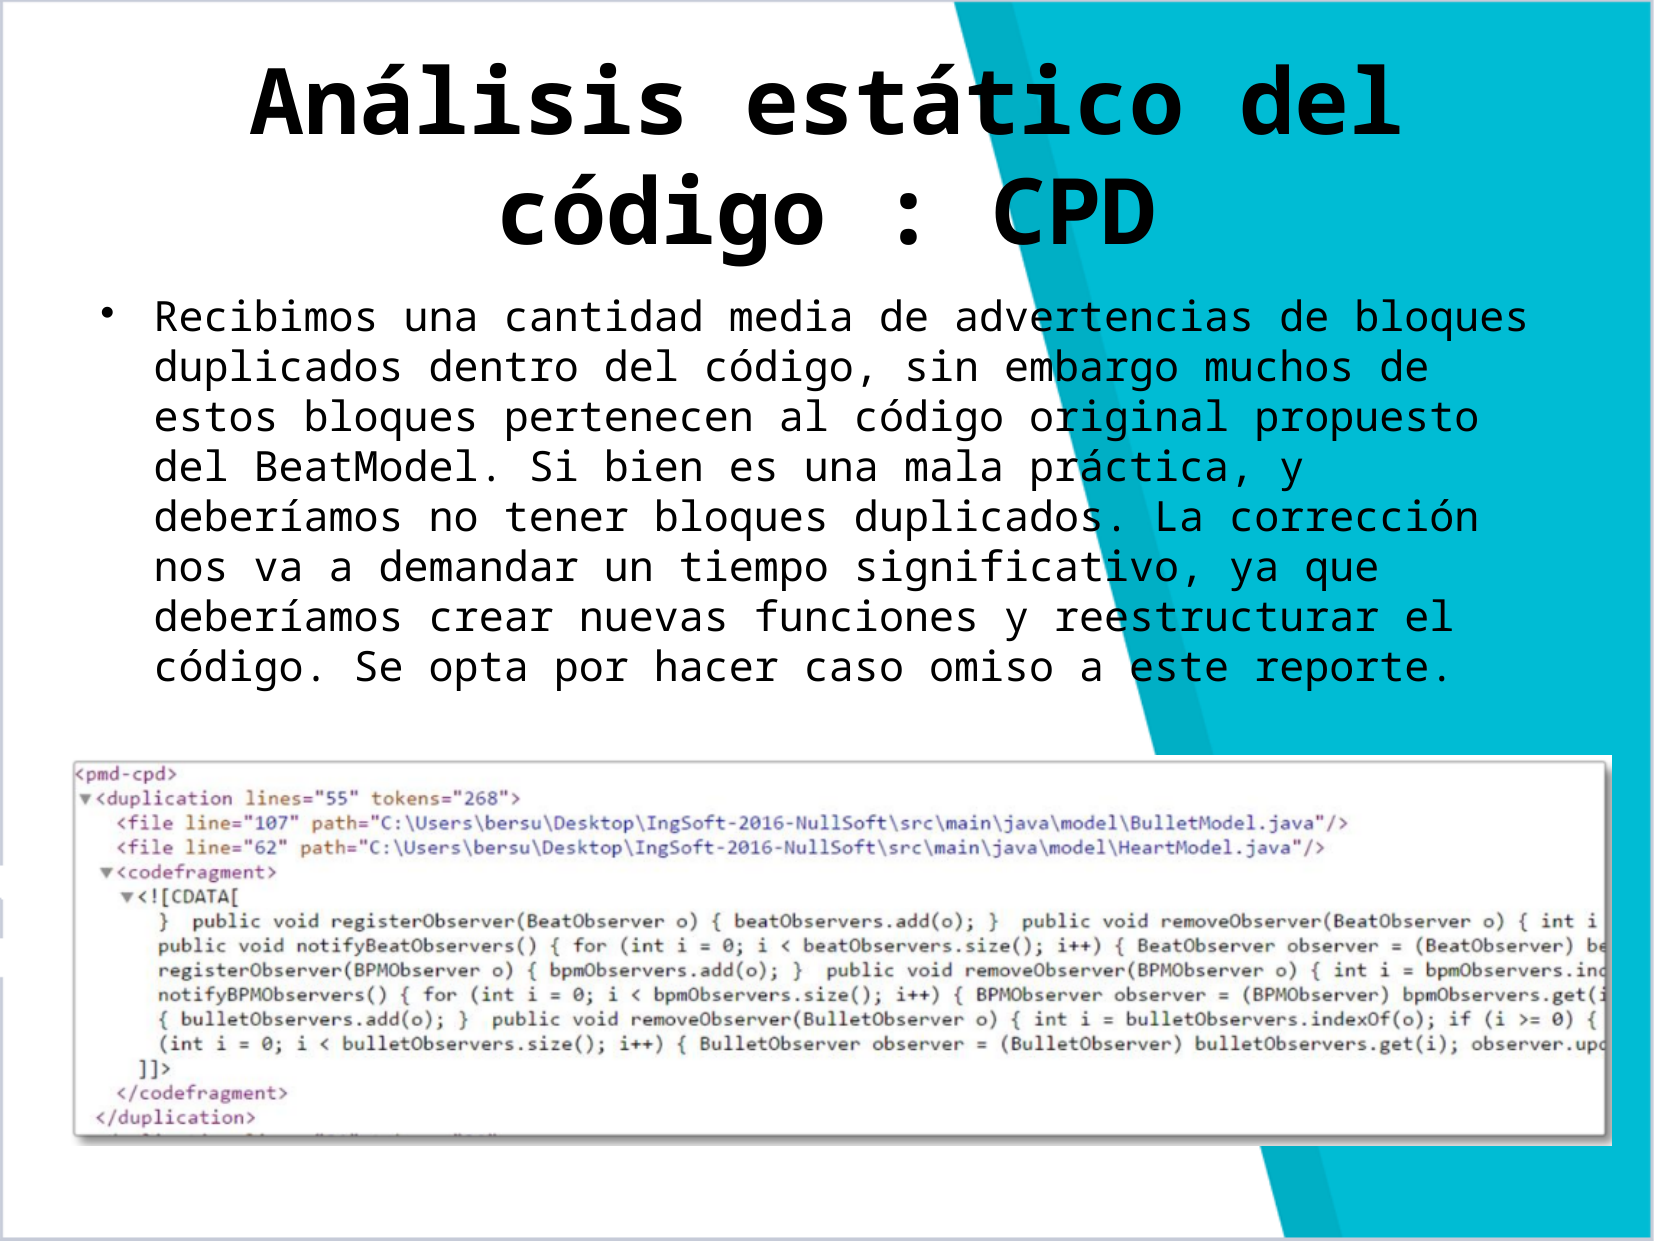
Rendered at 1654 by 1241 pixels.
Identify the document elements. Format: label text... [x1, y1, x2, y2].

text_box Recibimos una cantidad media de advertencias de bloques duplicados dentro del código, sin embargo muchos de estos bloques pertenecen al código original propuesto del BeatModel. Si bien es una mala práctica, y deberíamos no tener bloques duplicados. La corrección nos va a demandar un tiempo significativo, ya que deberíamos crear nuevas funciones y reestructurar el código. Se opta por hacer caso omiso a este reporte. [82, 290, 1571, 733]
picture [0, 0, 1654, 1241]
text_box Análisis estático del código : CPD [82, 49, 1571, 257]
